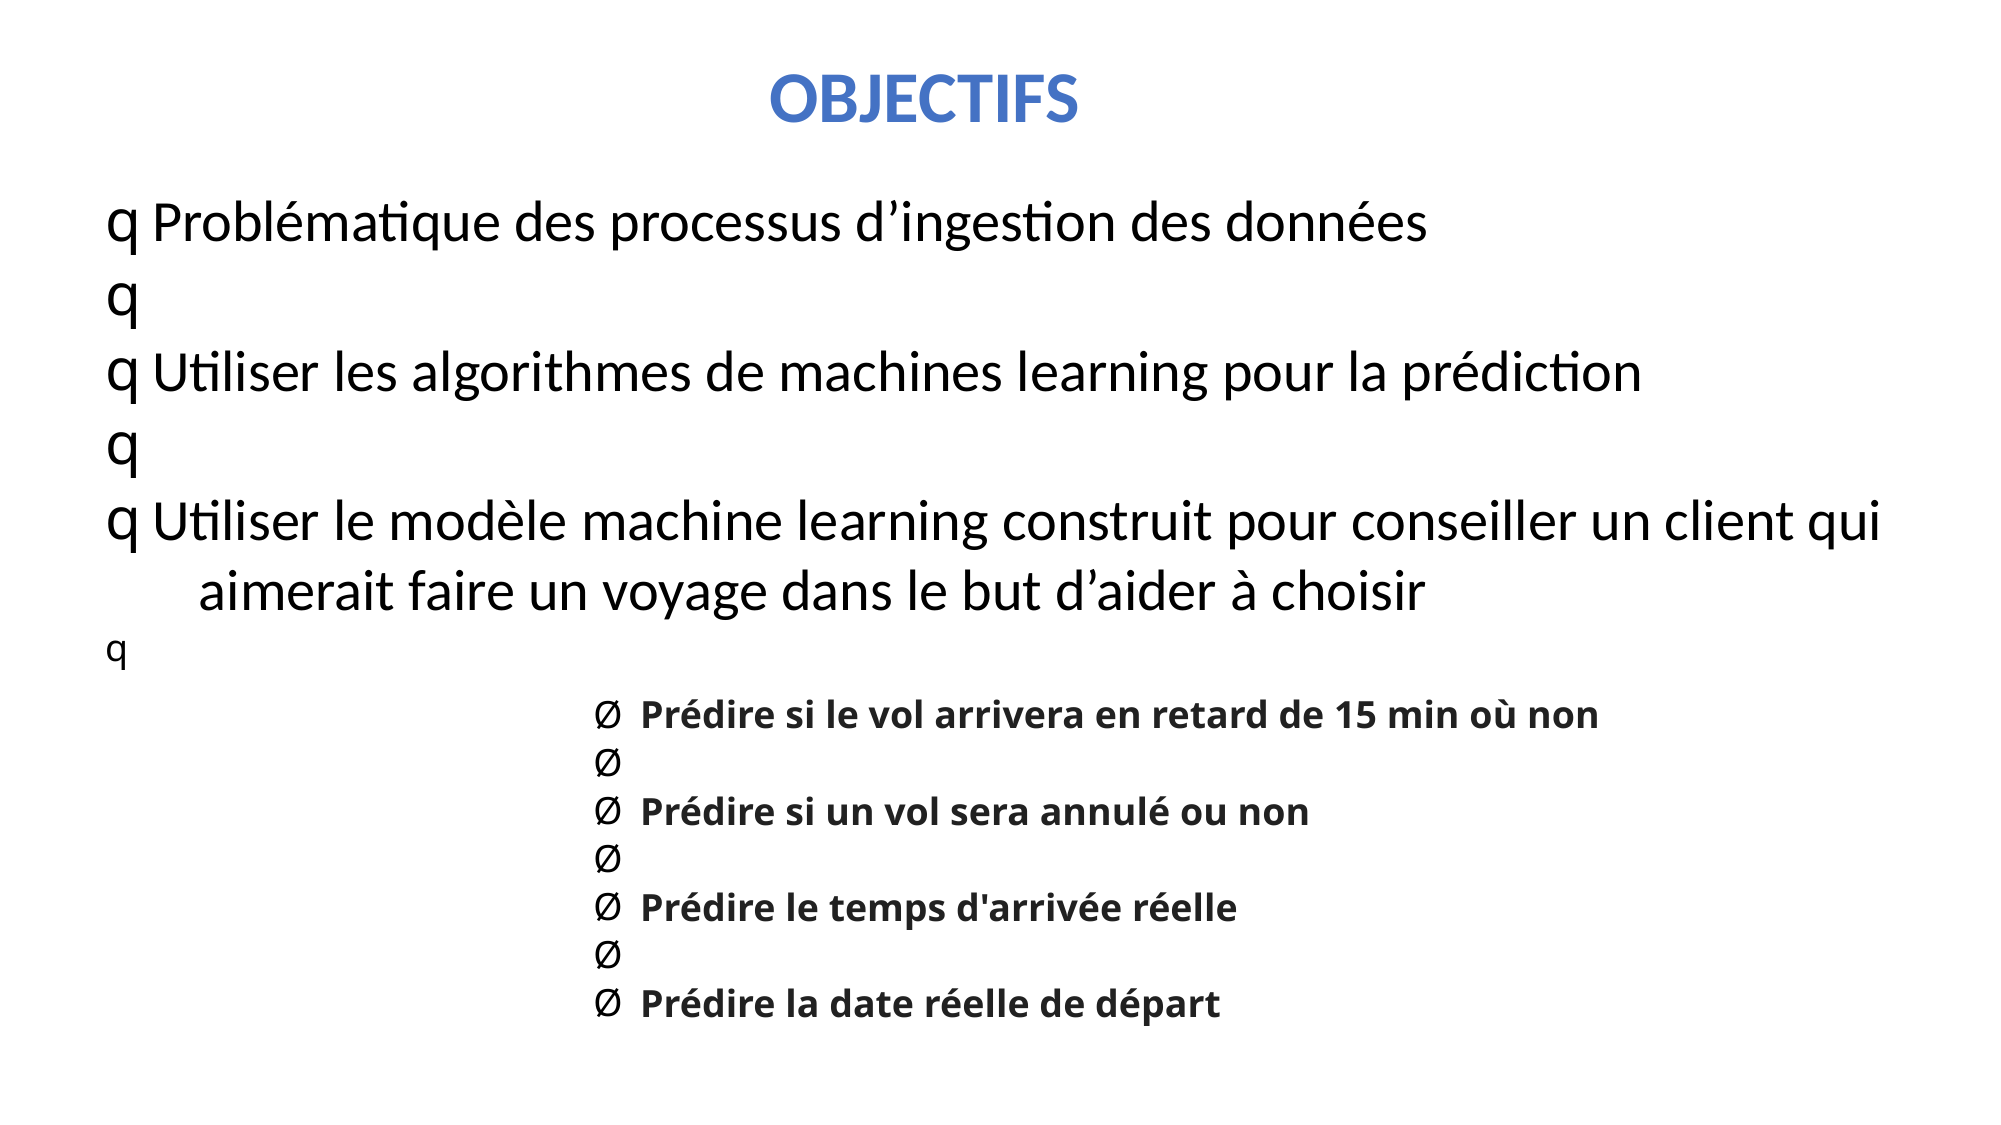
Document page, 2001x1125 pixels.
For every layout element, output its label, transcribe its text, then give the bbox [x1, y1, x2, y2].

text_box OBJECTIFS [754, 42, 1629, 146]
text_box Problématique des processus d’ingestion des données Utiliser les algorithmes de machines learning pour la prédiction Utiliser le modèle machine learning construit pour conseiller un client qui aimerait faire un voyage dans le but d’aider à choisir [90, 175, 1984, 707]
text_box Prédire si le vol arrivera en retard de 15 min où non Prédire si un vol sera annulé ou non Prédire le temps d'arrivée réelle Prédire la date réelle de départ [578, 683, 1666, 1053]
